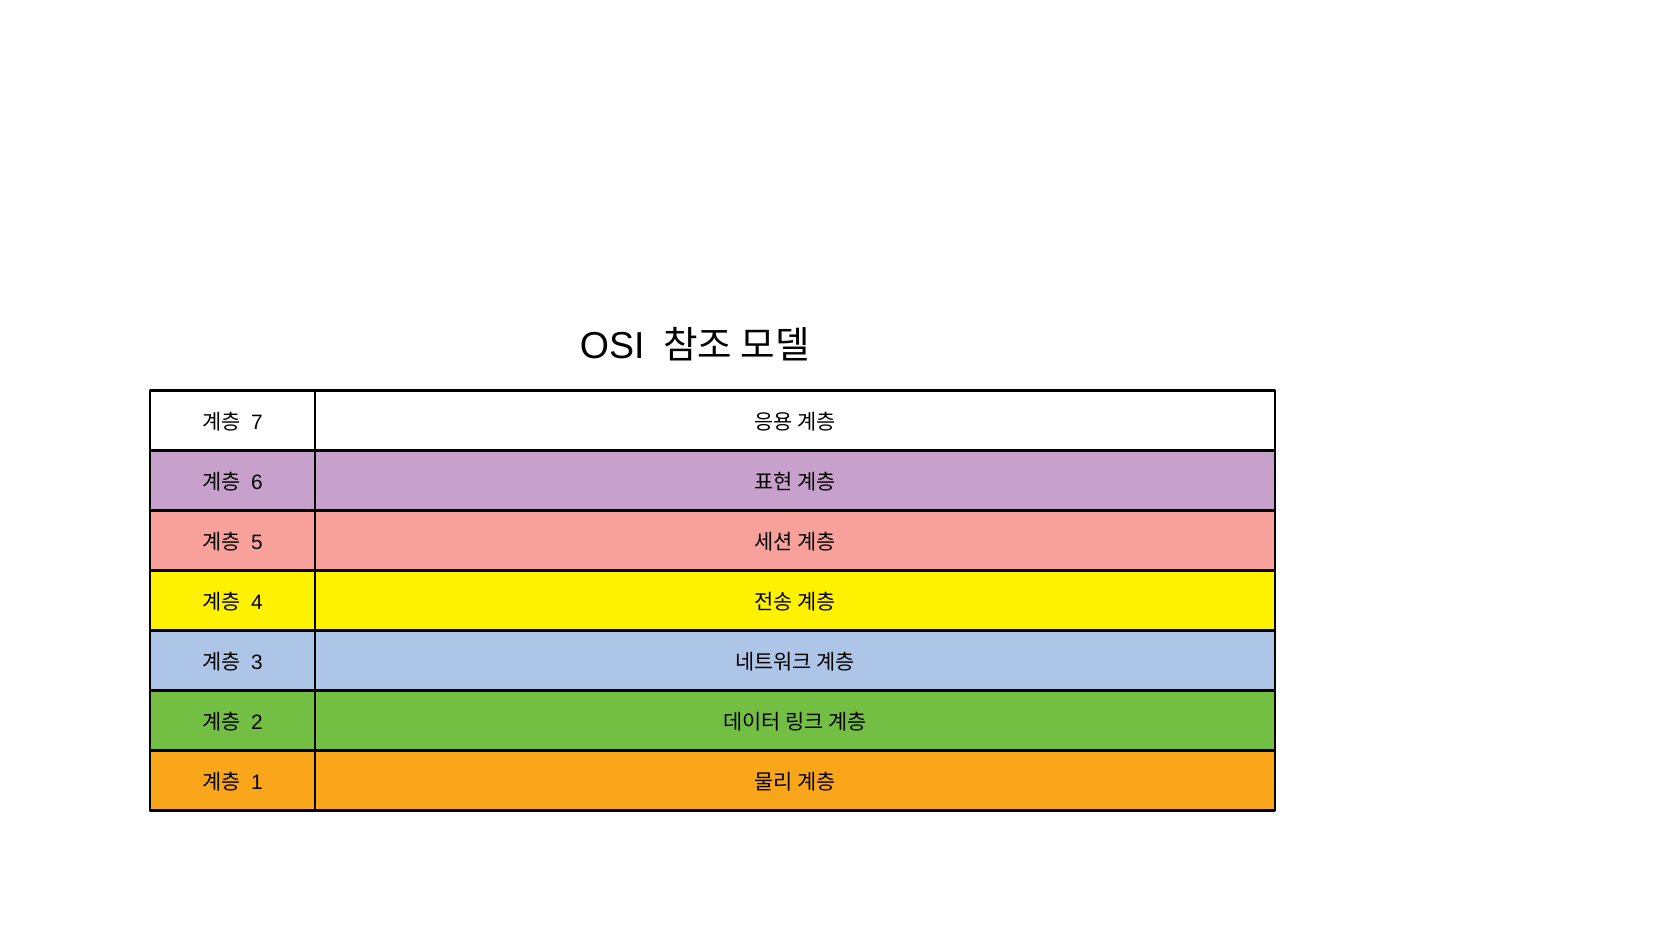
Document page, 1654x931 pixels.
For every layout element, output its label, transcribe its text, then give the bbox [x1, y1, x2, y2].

text_box 계층 3 [150, 630, 315, 691]
text_box 응용 계층 [315, 390, 1276, 451]
text_box 계층 2 [150, 691, 315, 751]
text_box 계층 6 [150, 451, 315, 511]
text_box 계층 5 [150, 511, 315, 571]
text_box 네트워크 계층 [315, 631, 1276, 691]
text_box 계층 1 [150, 751, 315, 811]
text_box 전송 계층 [315, 571, 1276, 631]
text_box 계층 4 [150, 571, 315, 630]
text_box 계층 7 [150, 390, 315, 451]
text_box OSI 참조 모델 [565, 307, 826, 377]
text_box 표현 계층 [315, 451, 1276, 511]
text_box 데이터 링크 계층 [315, 691, 1276, 751]
text_box 세션 계층 [315, 511, 1276, 571]
text_box 물리 계층 [315, 751, 1276, 811]
